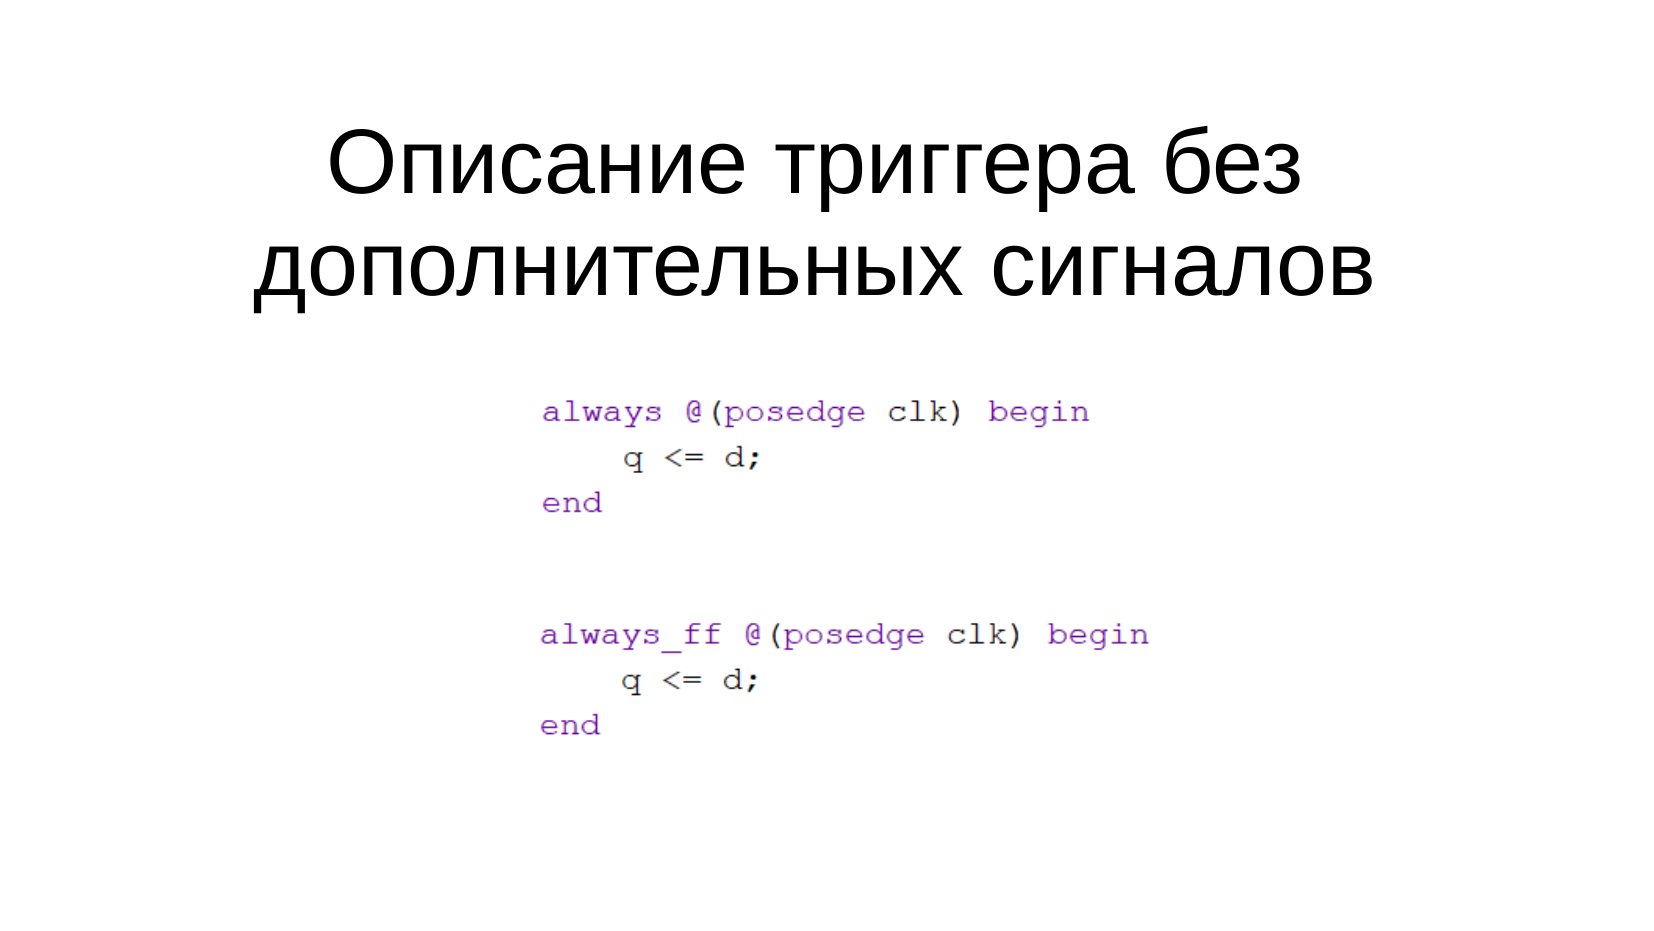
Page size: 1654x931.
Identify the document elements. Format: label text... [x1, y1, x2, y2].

picture [510, 611, 1214, 781]
picture [498, 374, 1142, 550]
title Описание триггера без дополнительных сигналов [71, 110, 1561, 316]
